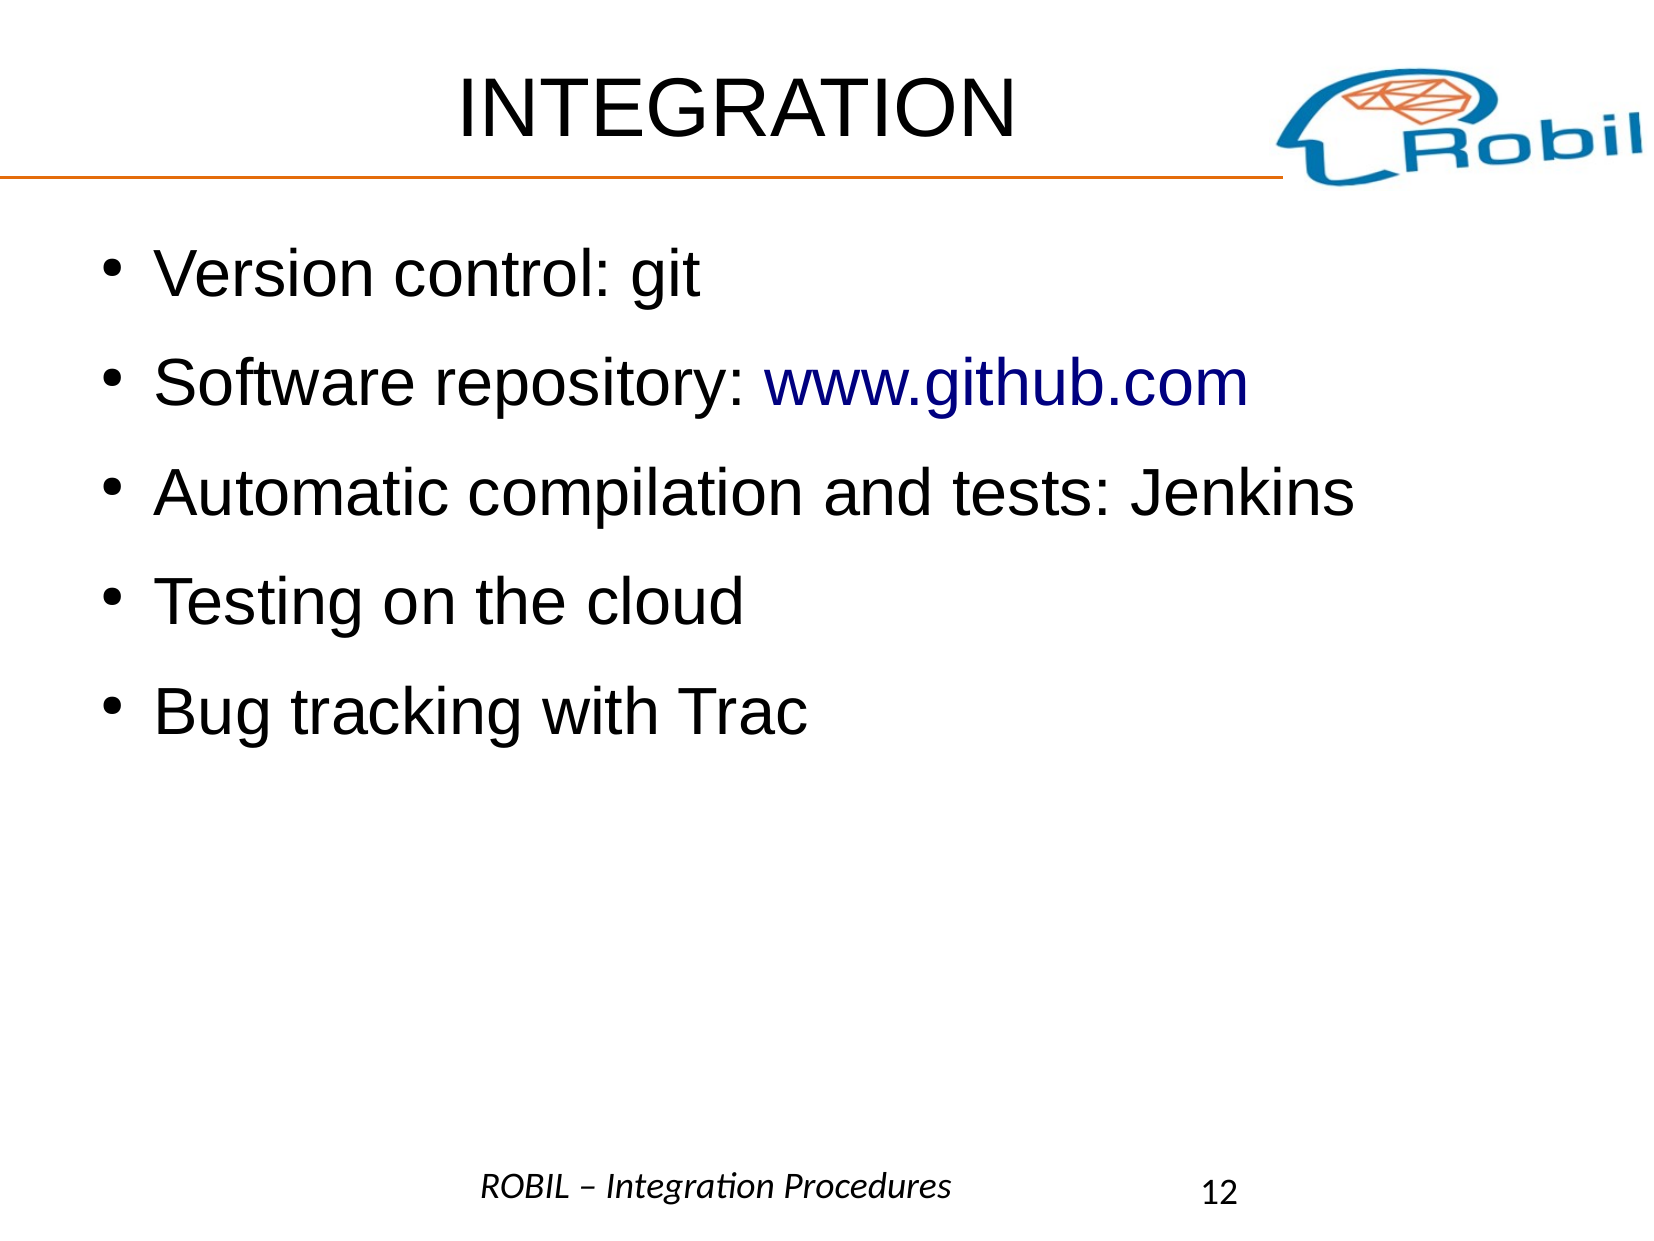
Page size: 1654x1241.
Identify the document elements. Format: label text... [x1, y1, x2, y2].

title INTEGRATION [0, 0, 1482, 207]
picture [1482, 49, 1648, 191]
slide_number <number> [1185, 1159, 1571, 1241]
list Version control: git Software repository: www.github.com Automatic compilation and tests: Jenkins Testing on the cloud Bug tracking with Trac [82, 229, 1538, 1010]
footer ROBIL – Integration Procedures [465, 1153, 1090, 1240]
